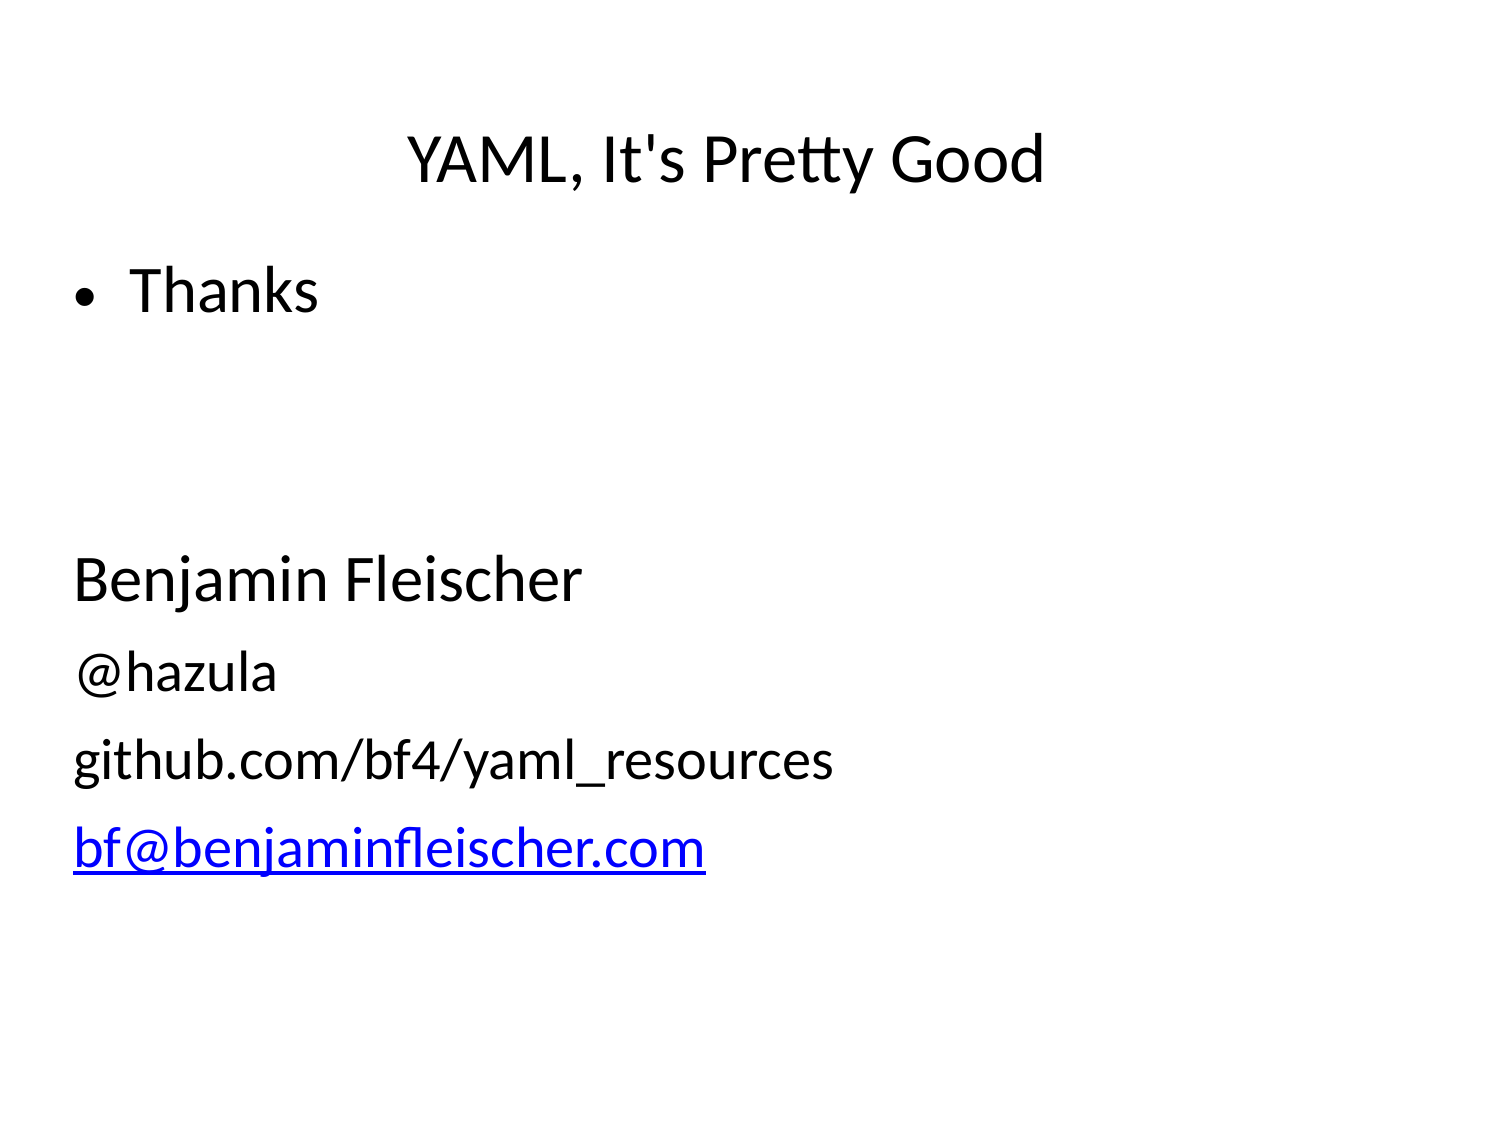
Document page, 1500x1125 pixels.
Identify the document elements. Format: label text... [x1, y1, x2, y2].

title YAML, It's Pretty Good [90, 43, 1365, 286]
list Thanks Benjamin Fleischer @hazula github.com/bf4/yaml_resources bf@benjaminfleischer.com [73, 262, 976, 991]
